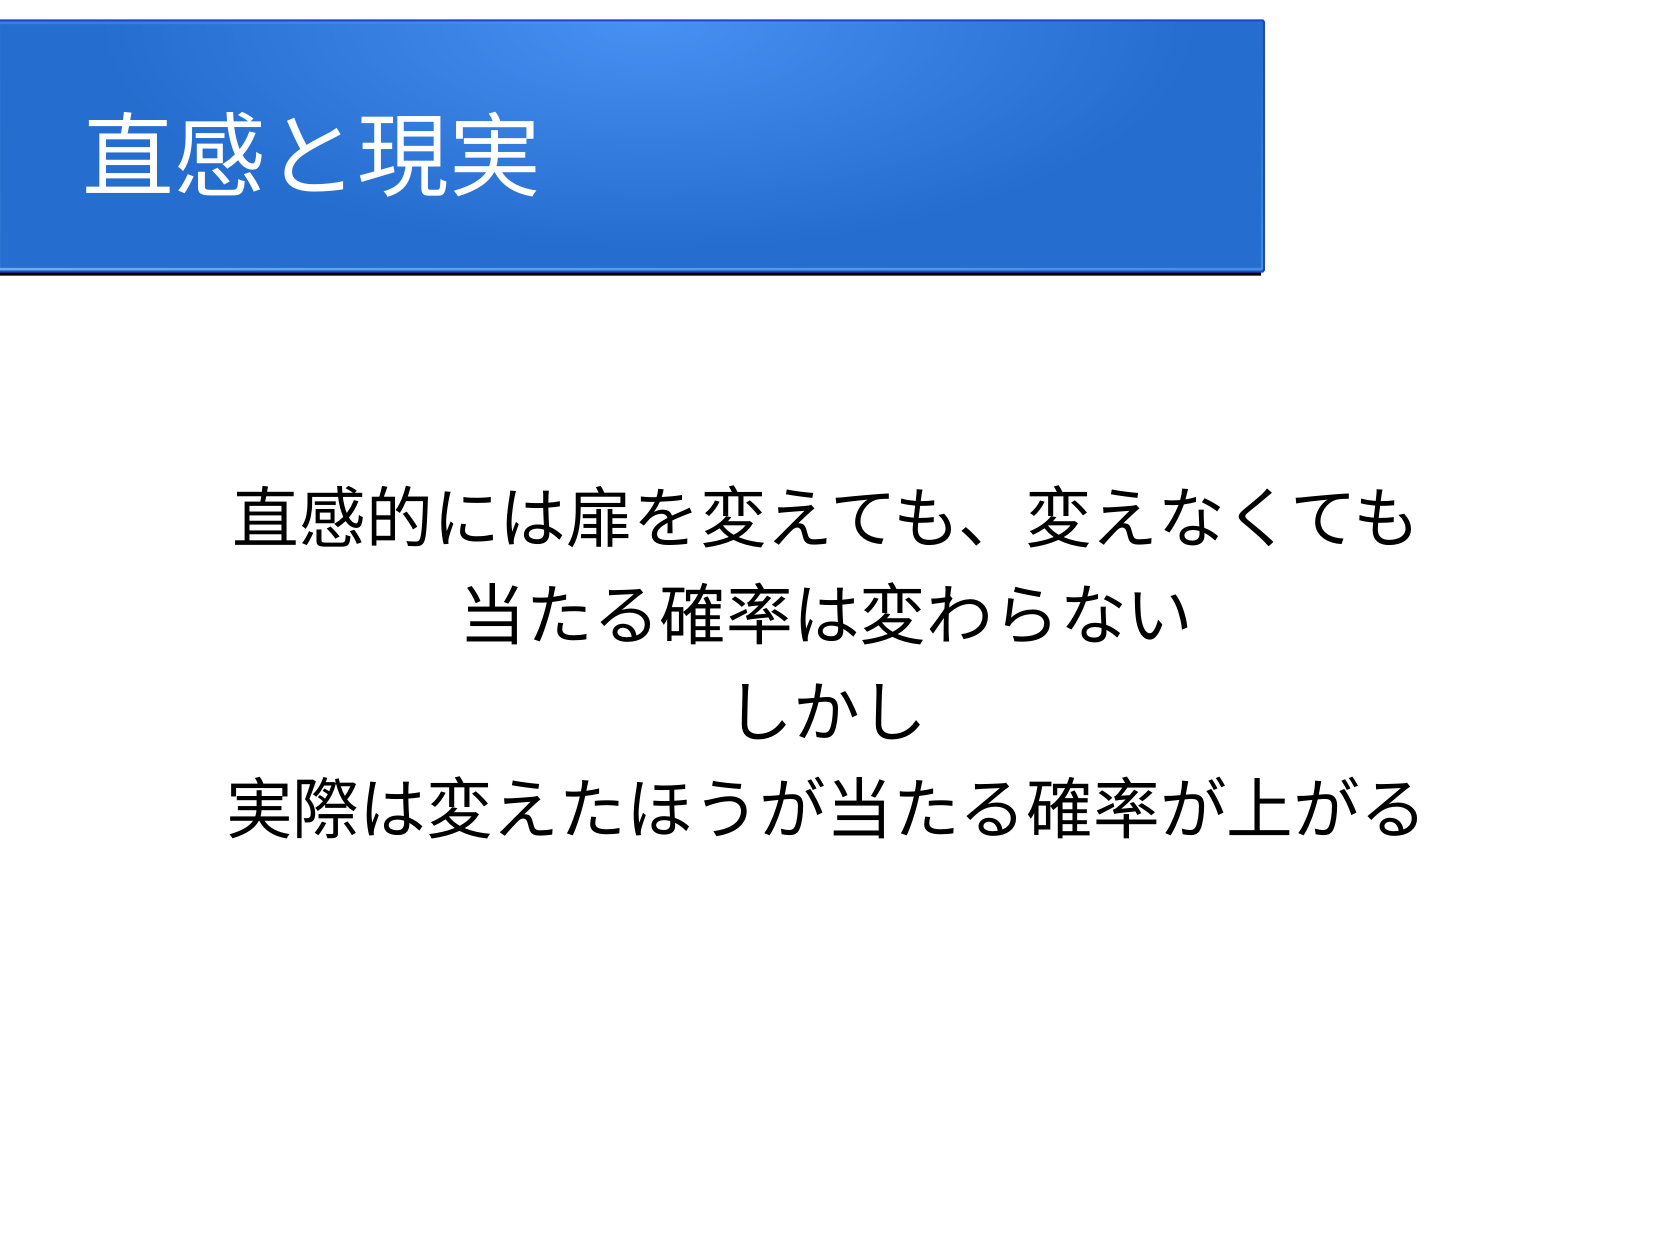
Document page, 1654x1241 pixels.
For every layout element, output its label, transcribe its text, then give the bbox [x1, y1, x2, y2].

subtitle 直感的には扉を変えても、変えなくても 当たる確率は変わらない しかし 実際は変えたほうが当たる確率が上がる [82, 299, 1571, 1019]
title 直感と現実 [82, 47, 1235, 252]
